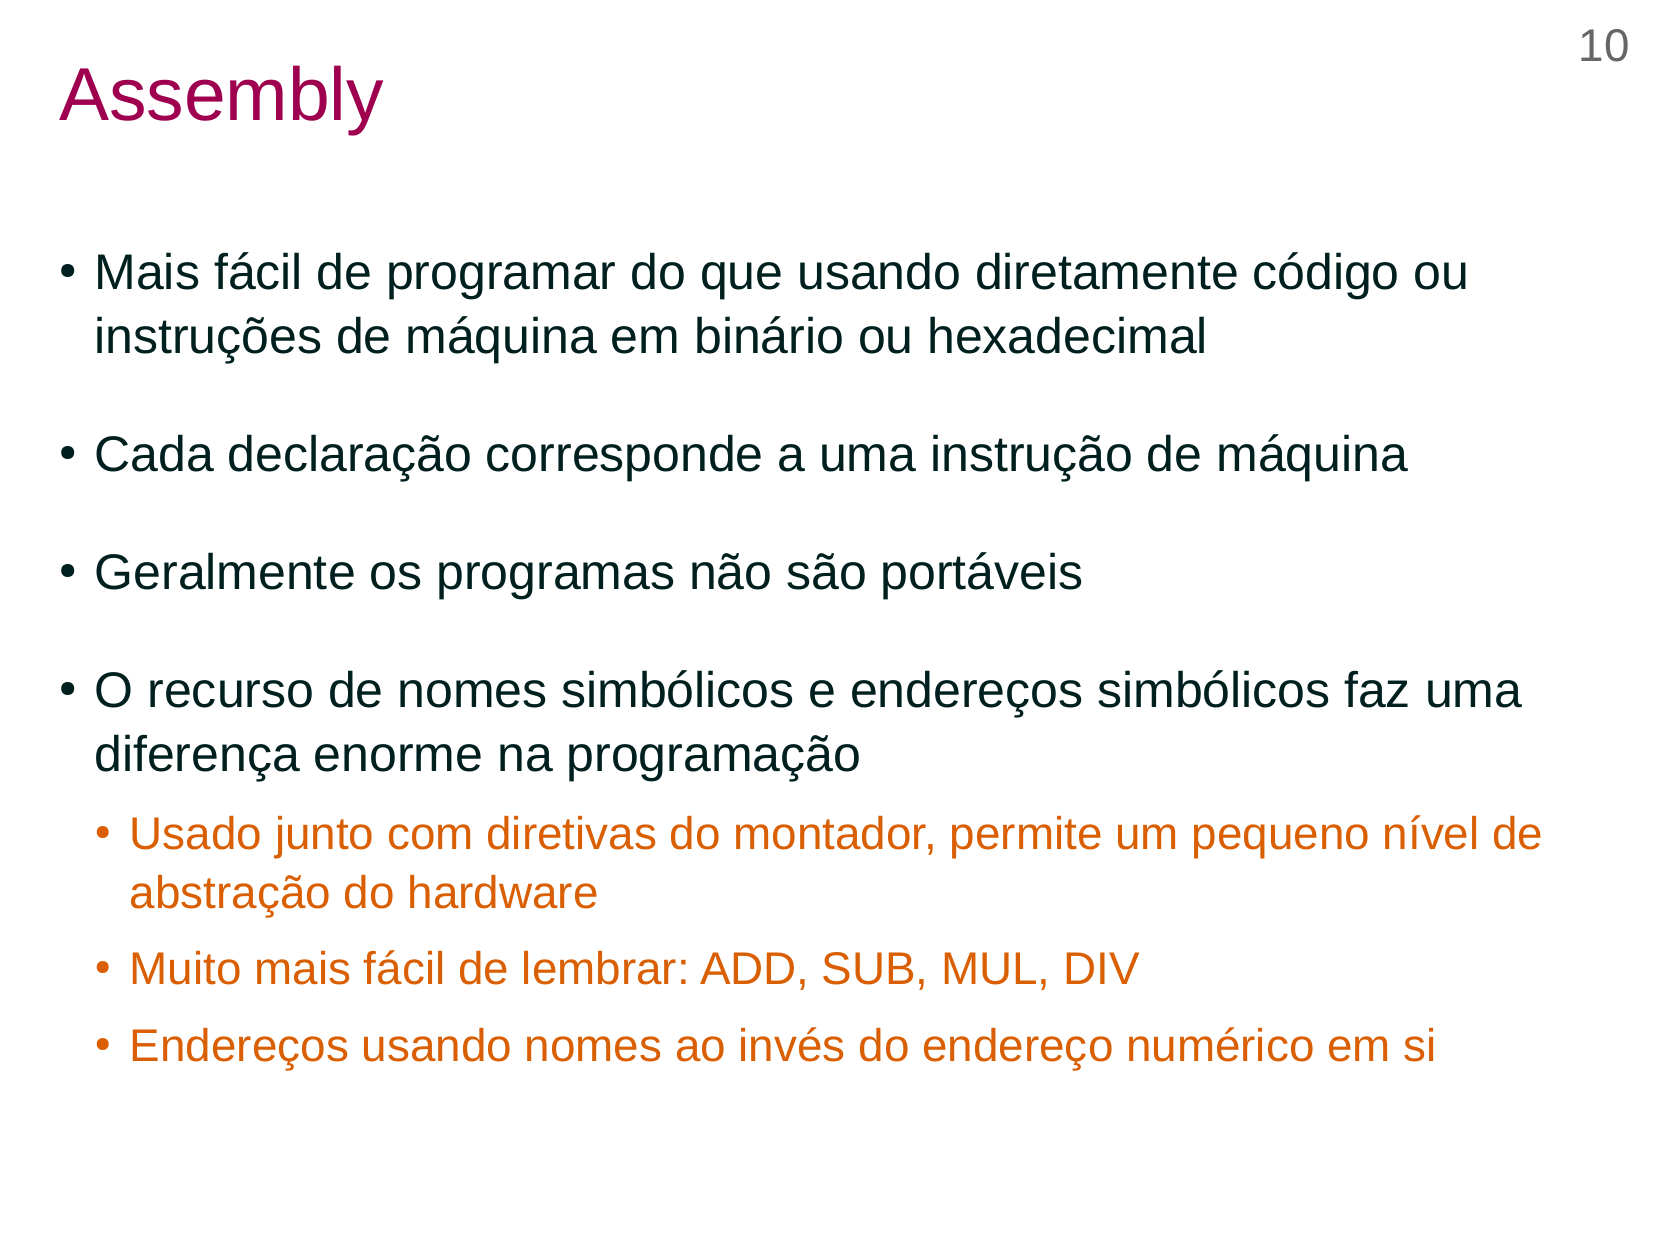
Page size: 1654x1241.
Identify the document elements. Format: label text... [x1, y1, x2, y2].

list Mais fácil de programar do que usando diretamente código ou instruções de máquina em binário ou hexadecimal Cada declaração corresponde a uma instrução de máquina Geralmente os programas não são portáveis O recurso de nomes simbólicos e endereços simbólicos faz uma diferença enorme na programação Usado junto com diretivas do montador, permite um pequeno nível de abstração do hardware Muito mais fácil de lembrar: ADD, SUB, MUL, DIV Endereços usando nomes ao invés do endereço numérico em si [59, 236, 1595, 1211]
title Assembly [59, 29, 1595, 148]
